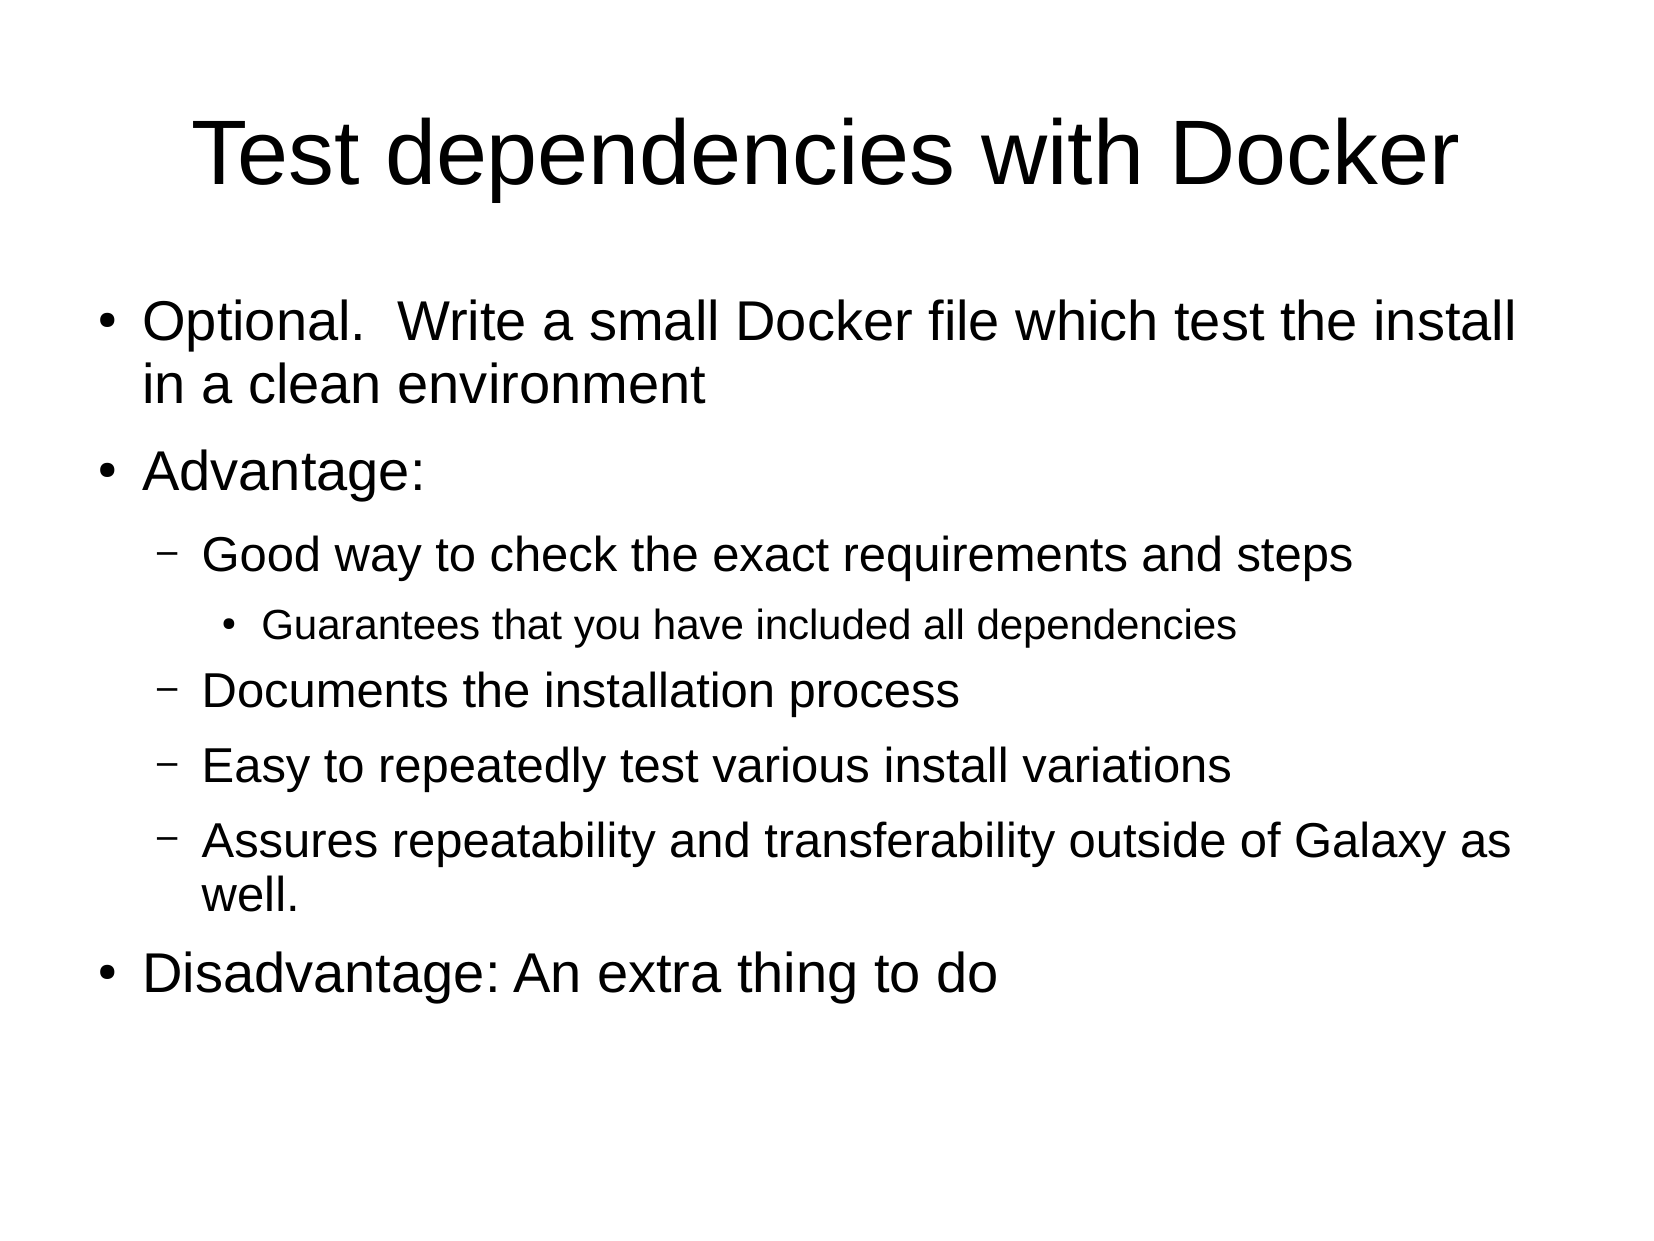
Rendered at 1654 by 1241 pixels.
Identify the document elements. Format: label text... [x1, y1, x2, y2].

list Optional. Write a small Docker file which test the install in a clean environment Advantage: Good way to check the exact requirements and steps Guarantees that you have included all dependencies Documents the installation process Easy to repeatedly test various install variations Assures repeatability and transferability outside of Galaxy as well. Disadvantage: An extra thing to do [82, 290, 1571, 1010]
title Test dependencies with Docker [82, 49, 1571, 257]
